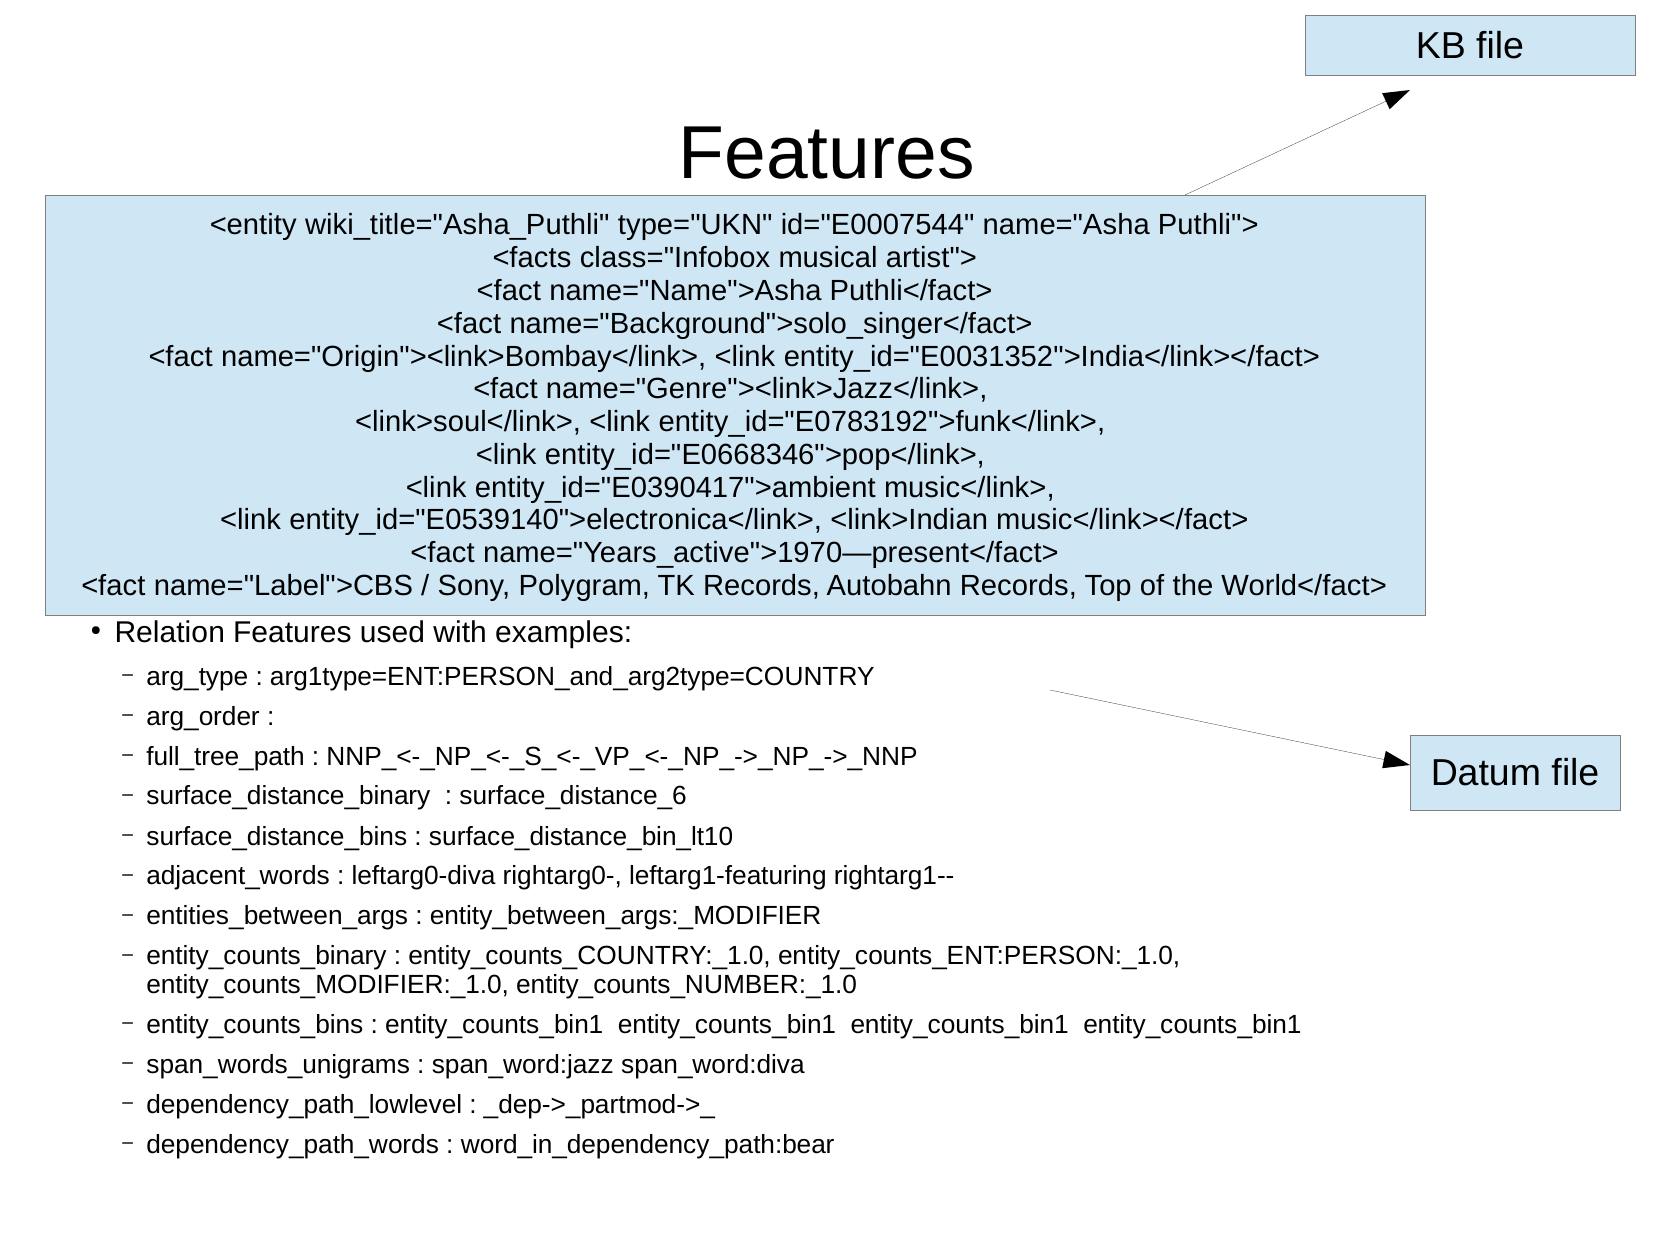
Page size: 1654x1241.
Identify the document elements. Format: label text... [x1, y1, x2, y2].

text_box Datum file [1410, 735, 1621, 811]
title Features [82, 49, 1571, 257]
list Relation Features used with examples: arg_type : arg1type=ENT:PERSON_and_arg2type=COUNTRY arg_order : full_tree_path : NNP_<-_NP_<-_S_<-_VP_<-_NP_->_NP_->_NNP surface_distance_binary : surface_distance_6 surface_distance_bins : surface_distance_bin_lt10 adjacent_words : leftarg0-diva rightarg0-, leftarg1-featuring rightarg1-- entities_between_args : entity_between_args:_MODIFIER entity_counts_binary : entity_counts_COUNTRY:_1.0, entity_counts_ENT:PERSON:_1.0, entity_counts_MODIFIER:_1.0, entity_counts_NUMBER:_1.0 entity_counts_bins : entity_counts_bin1 entity_counts_bin1 entity_counts_bin1 entity_counts_bin1 span_words_unigrams : span_word:jazz span_word:diva dependency_path_lowlevel : _dep->_partmod->_ dependency_path_words : word_in_dependency_path:bear [82, 615, 1538, 1171]
text_box KB file [1305, 15, 1636, 76]
text_box <entity wiki_title="Asha_Puthli" type="UKN" id="E0007544" name="Asha Puthli"> <facts class="Infobox musical artist"> <fact name="Name">Asha Puthli</fact> <fact name="Background">solo_singer</fact> <fact name="Origin"><link>Bombay</link>, <link entity_id="E0031352">India</link></fact> <fact name="Genre"><link>Jazz</link>, <link>soul</link>, <link entity_id="E0783192">funk</link>, <link entity_id="E0668346">pop</link>, <link entity_id="E0390417">ambient music</link>, <link entity_id="E0539140">electronica</link>, <link>Indian music</link></fact> <fact name="Years_active">1970—present</fact> <fact name="Label">CBS / Sony, Polygram, TK Records, Autobahn Records, Top of the World</fact> [45, 195, 1426, 616]
